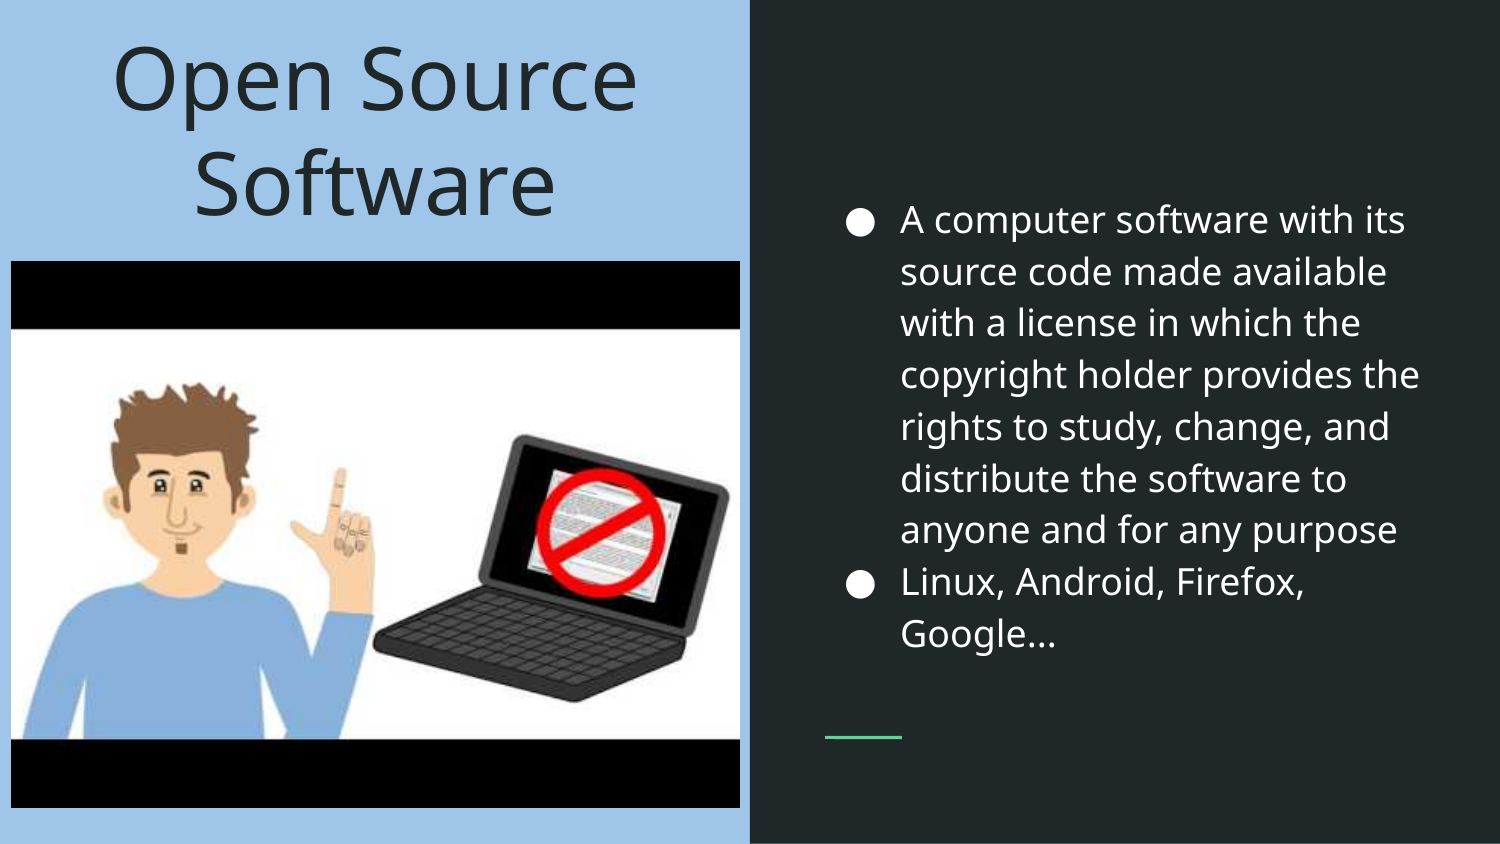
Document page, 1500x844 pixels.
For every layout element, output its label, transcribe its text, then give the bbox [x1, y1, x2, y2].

picture [11, 261, 740, 808]
list A computer software with its source code made available with a license in which the copyright holder provides the rights to study, change, and distribute the software to anyone and for any purpose Linux, Android, Firefox, Google... [810, 118, 1440, 725]
title Open Source Software [43, 0, 708, 248]
